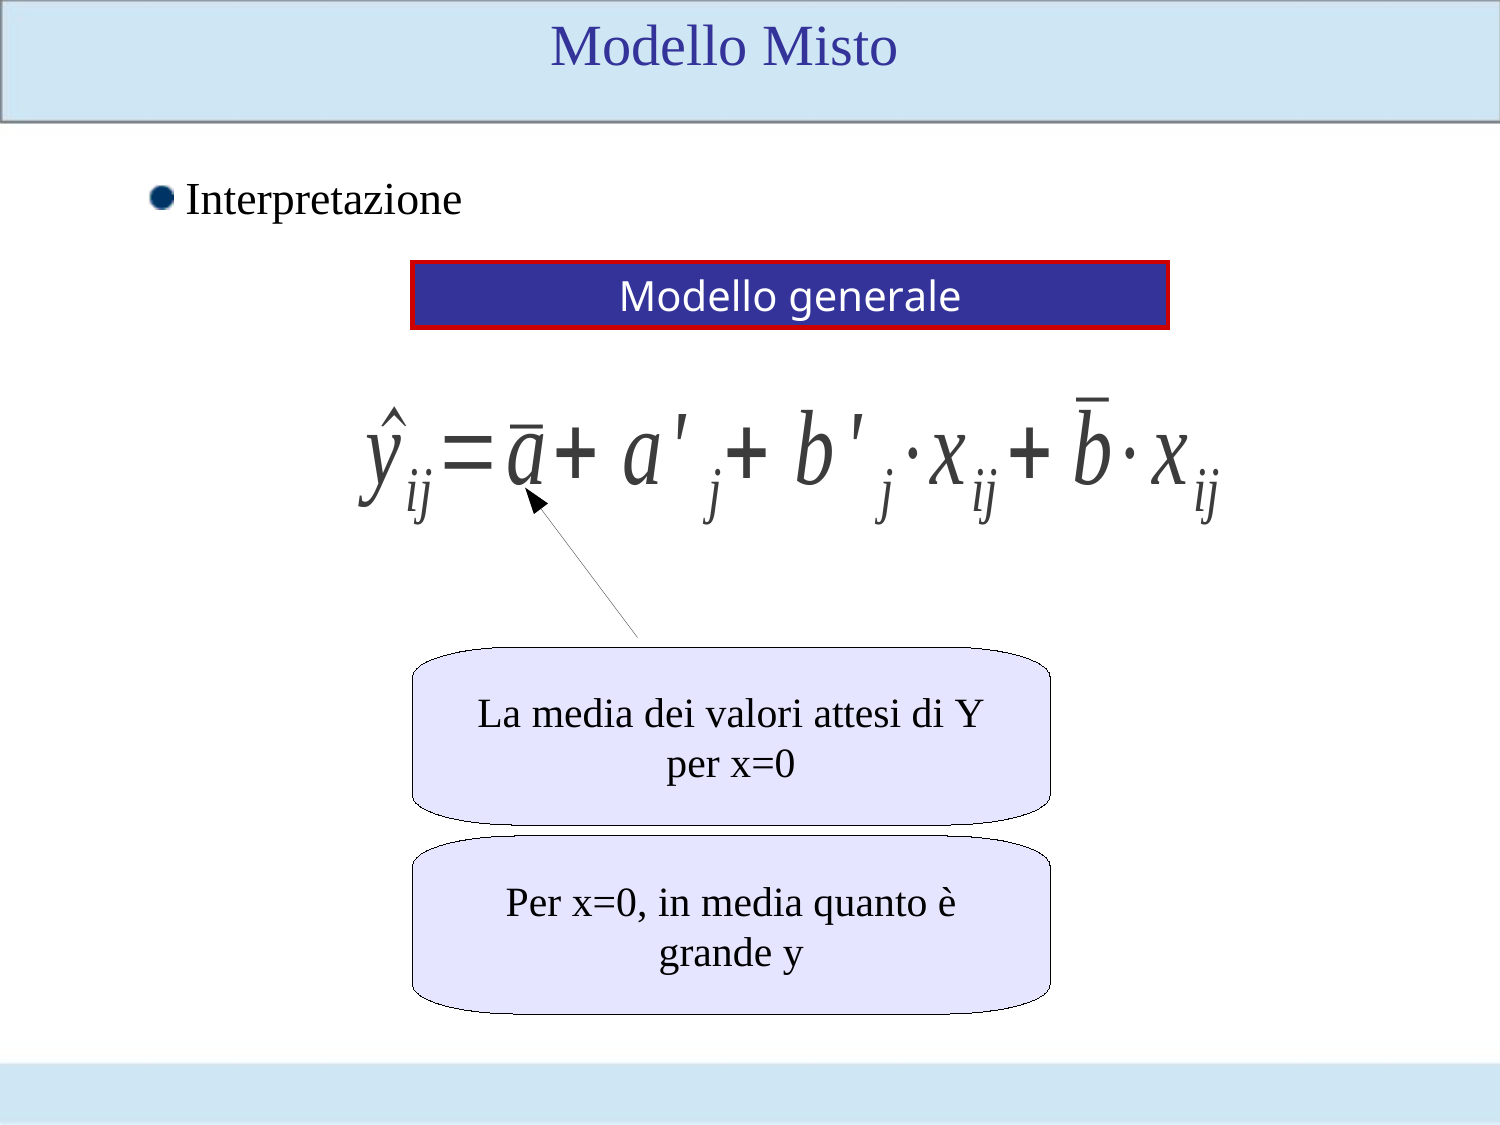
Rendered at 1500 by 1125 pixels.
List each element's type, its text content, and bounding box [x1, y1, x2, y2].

text_box La media dei valori attesi di Y per x=0 [412, 647, 1051, 826]
title Modello Misto [49, 0, 1400, 136]
text_box Per x=0, in media quanto è grande y [412, 835, 1051, 1015]
chart [335, 391, 1238, 526]
text_box Modello generale [412, 262, 1168, 328]
picture [0, 0, 1500, 1125]
text_box Interpretazione [132, 161, 1377, 232]
